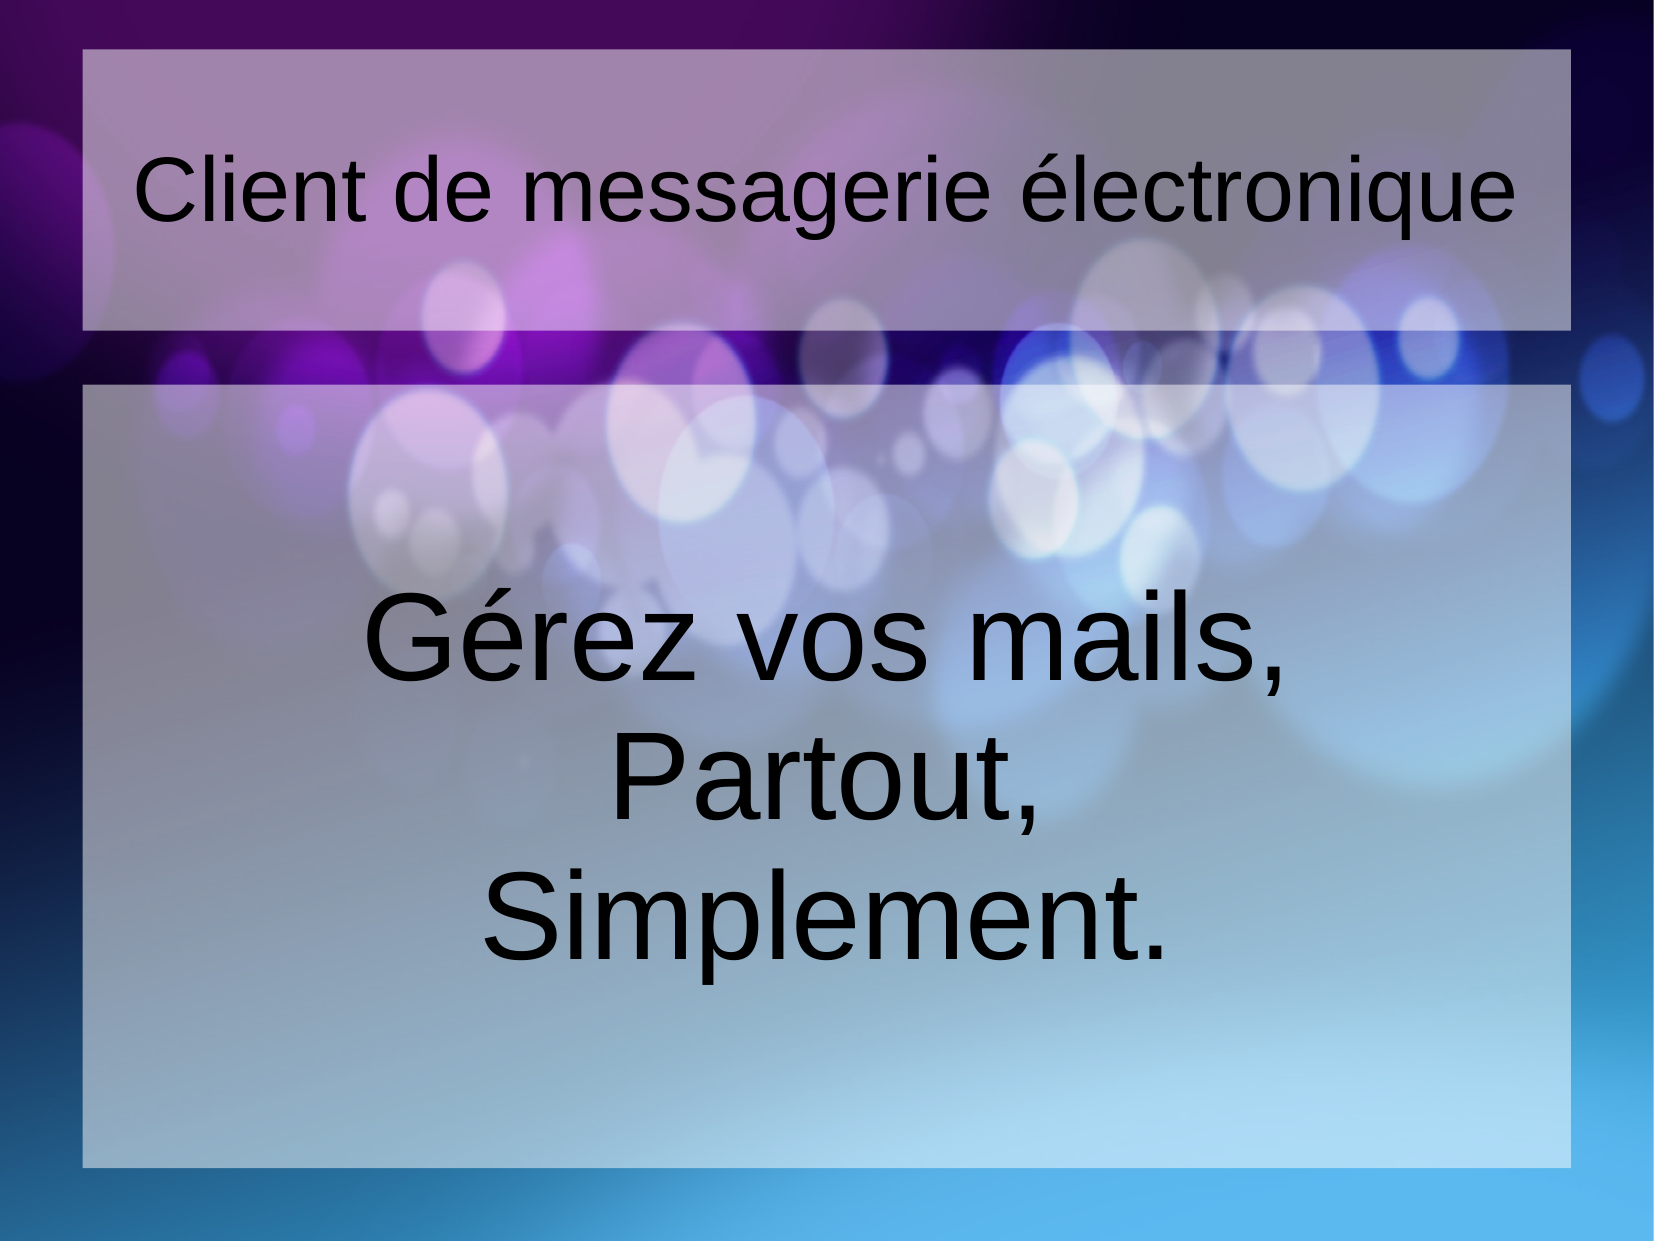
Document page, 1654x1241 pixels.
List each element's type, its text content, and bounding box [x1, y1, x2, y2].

subtitle Gérez vos mails, Partout, Simplement. [82, 384, 1571, 1169]
title Client de messagerie électronique [82, 49, 1571, 331]
picture [0, 0, 1654, 1241]
